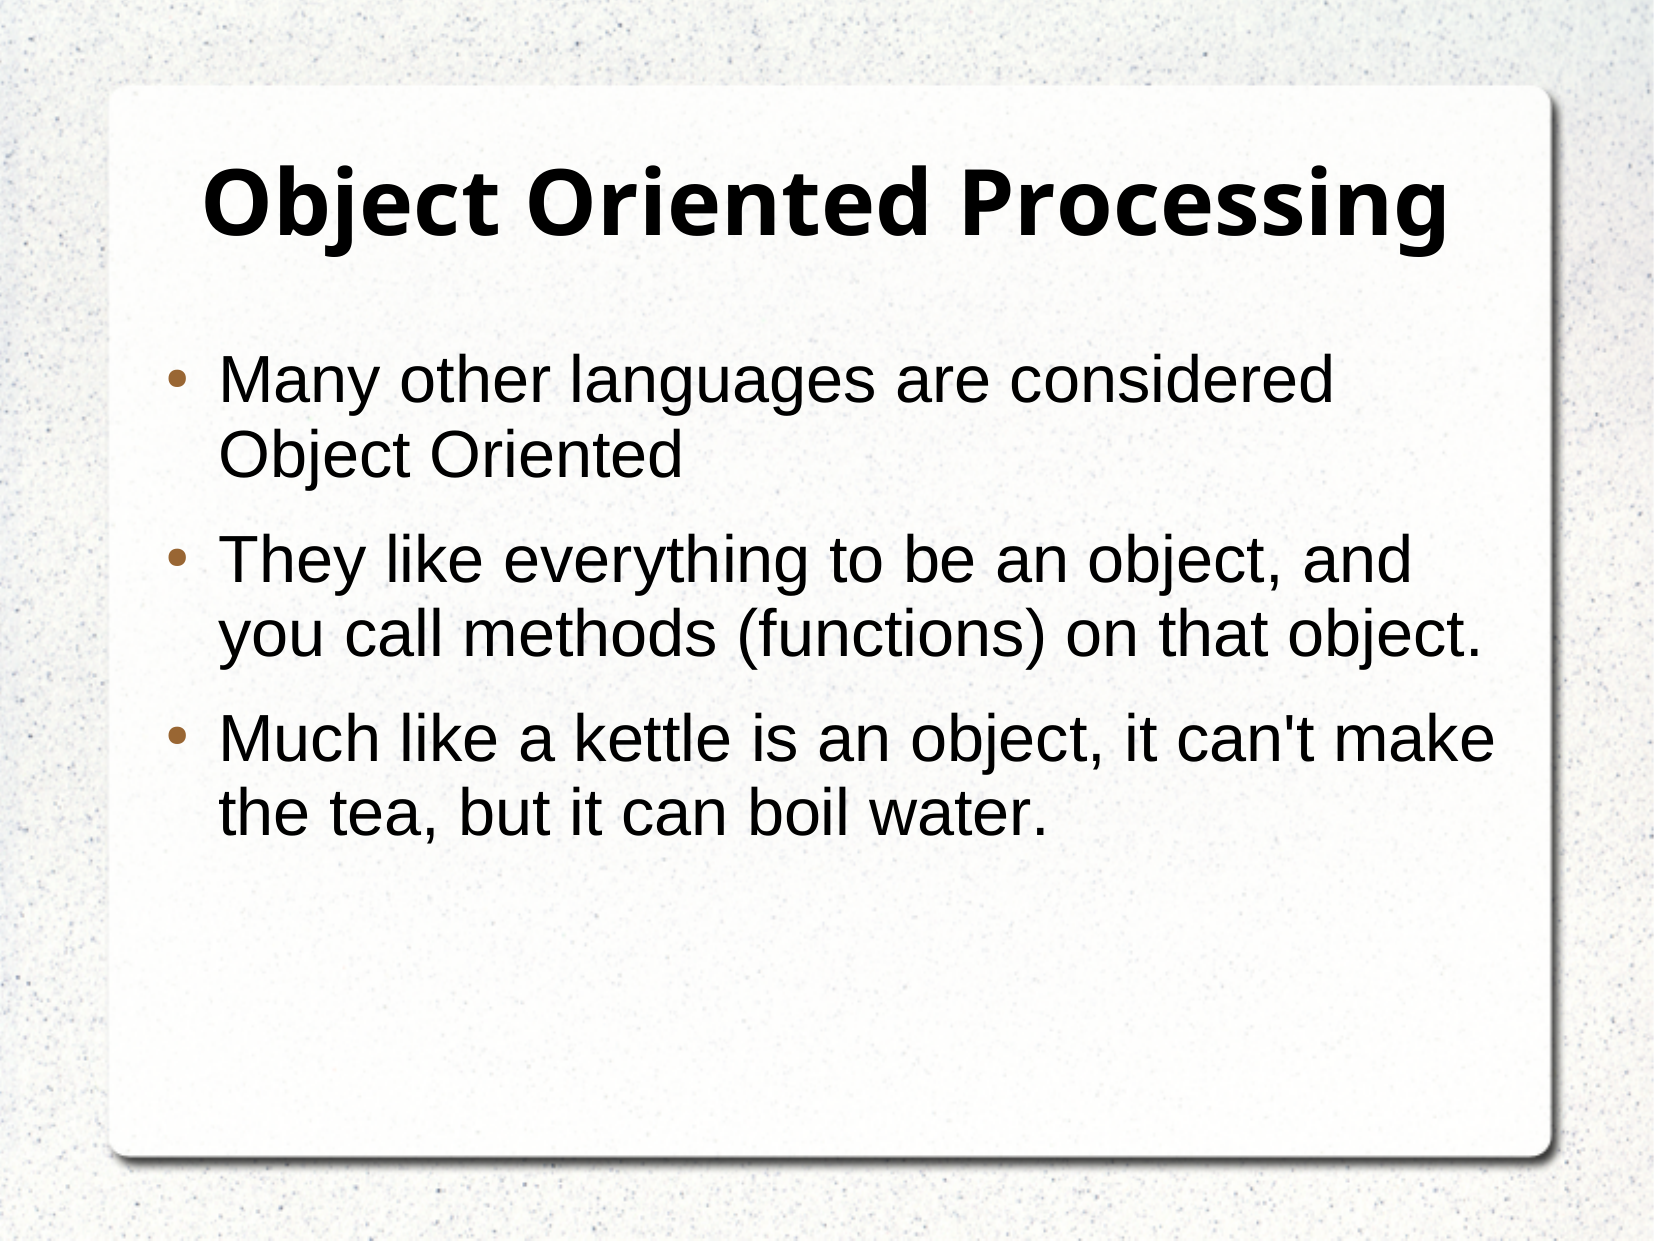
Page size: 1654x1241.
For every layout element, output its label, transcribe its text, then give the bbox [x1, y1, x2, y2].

picture [0, 0, 1654, 1241]
list Many other languages are considered Object Oriented They like everything to be an object, and you call methods (functions) on that object. Much like a kettle is an object, it can't make the tea, but it can boil water. [147, 342, 1506, 978]
title Object Oriented Processing [118, 96, 1536, 304]
